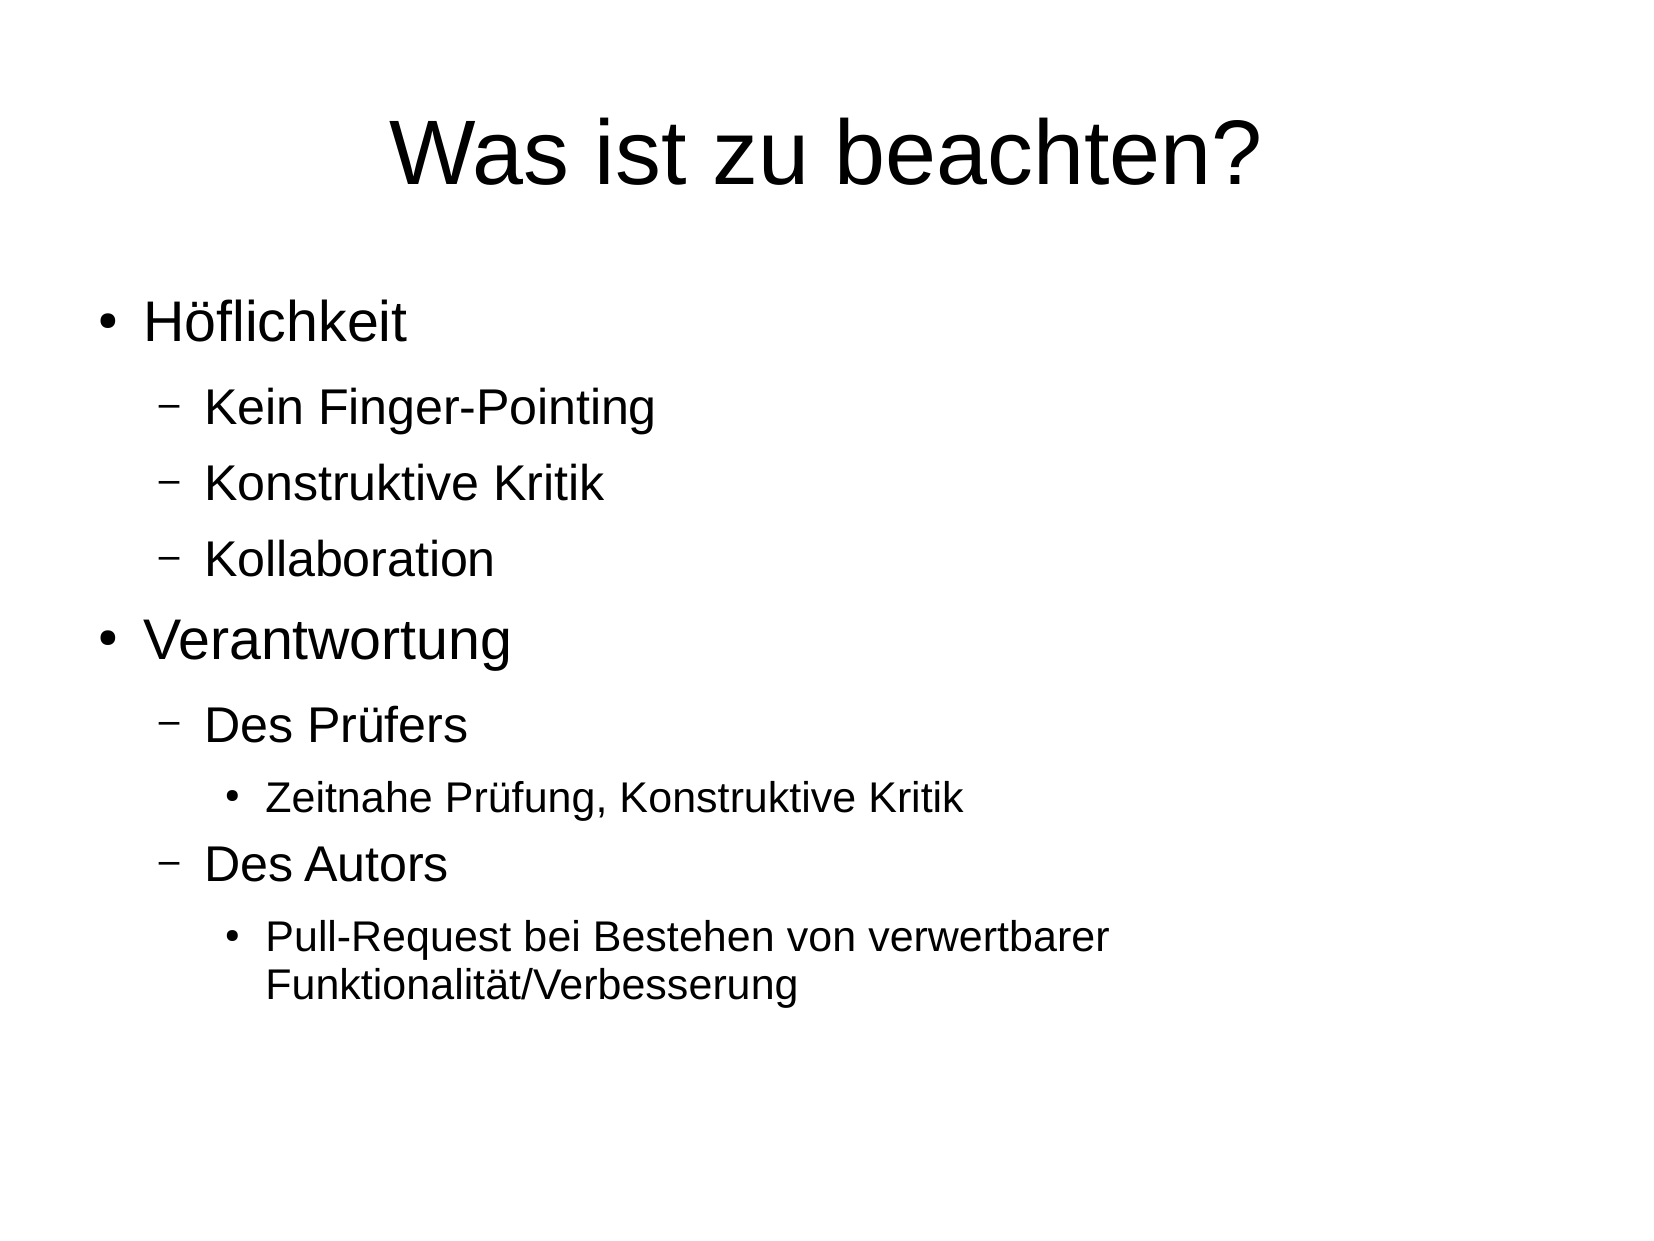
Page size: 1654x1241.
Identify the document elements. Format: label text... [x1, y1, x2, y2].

list Höflichkeit Kein Finger-Pointing Konstruktive Kritik Kollaboration Verantwortung Des Prüfers Zeitnahe Prüfung, Konstruktive Kritik Des Autors Pull-Request bei Bestehen von verwertbarer Funktionalität/Verbesserung [82, 290, 1571, 1010]
title Was ist zu beachten? [82, 49, 1571, 257]
